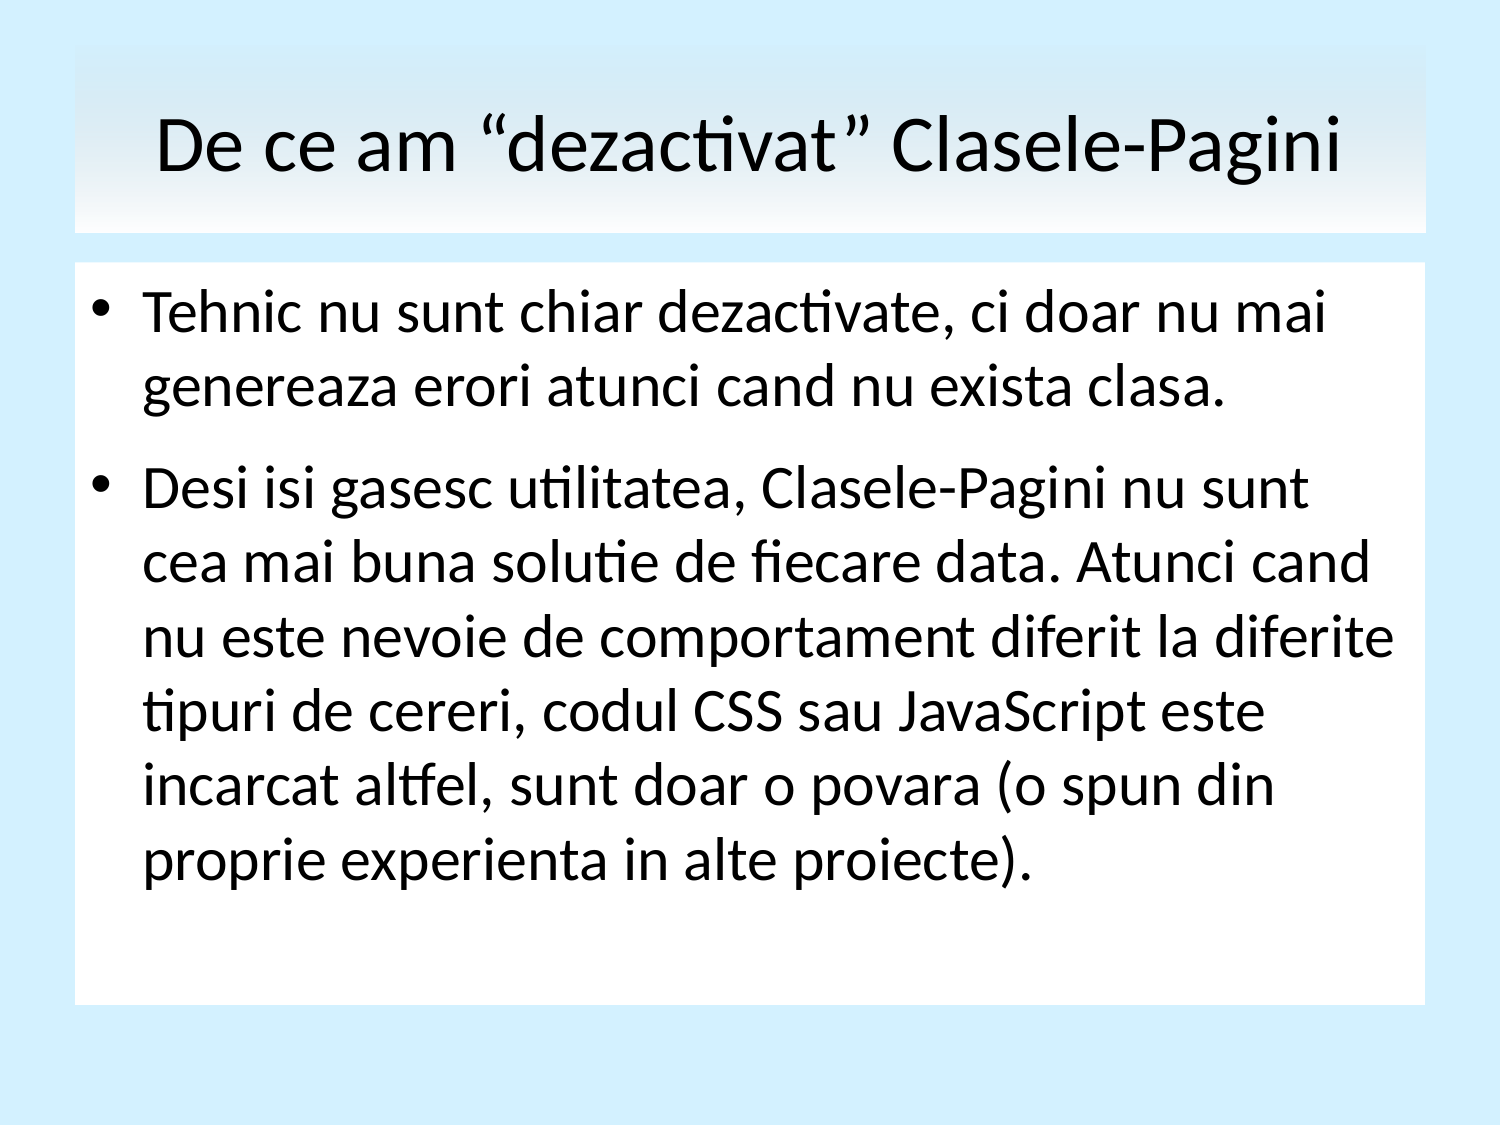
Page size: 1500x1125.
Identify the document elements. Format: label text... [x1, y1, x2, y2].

title De ce am “dezactivat” Clasele-Pagini [75, 45, 1425, 233]
list Tehnic nu sunt chiar dezactivate, ci doar nu mai genereaza erori atunci cand nu exista clasa. Desi isi gasesc utilitatea, Clasele-Pagini nu sunt cea mai buna solutie de fiecare data. Atunci cand nu este nevoie de comportament diferit la diferite tipuri de cereri, codul CSS sau JavaScript este incarcat altfel, sunt doar o povara (o spun din proprie experienta in alte proiecte). [75, 262, 1425, 1005]
